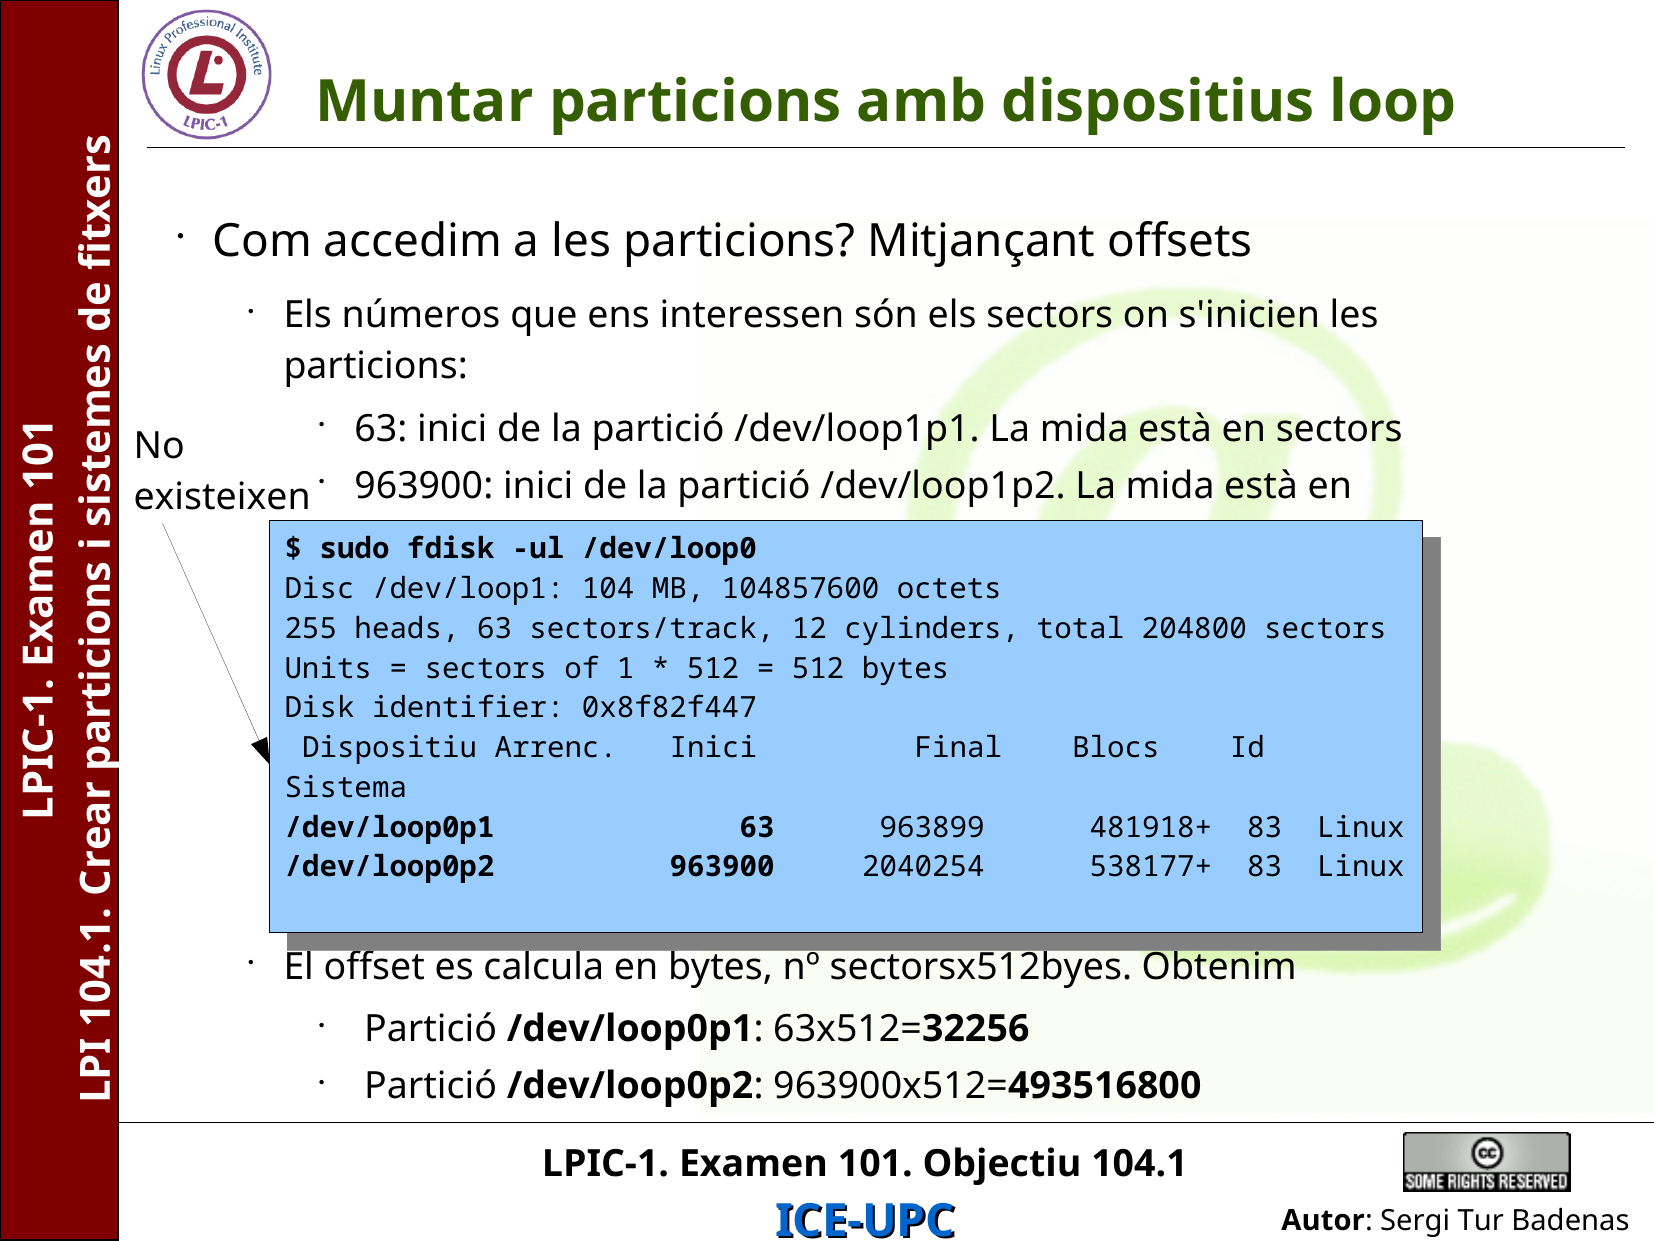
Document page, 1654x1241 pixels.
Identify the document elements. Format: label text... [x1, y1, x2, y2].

title Muntar particions amb dispositius loop [141, 56, 1630, 141]
picture [700, 217, 1654, 1113]
text_box $ sudo fdisk -ul /dev/loop0 Disc /dev/loop1: 104 MB, 104857600 octets 255 heads, 63 sectors/track, 12 cylinders, total 204800 sectors Units = sectors of 1 * 512 = 512 bytes Disk identifier: 0x8f82f447 Dispositiu Arrenc. Inici Final Blocs Id Sistema /dev/loop0p1 63 963899 481918+ 83 Linux /dev/loop0p2 963900 2040254 538177+ 83 Linux [269, 520, 1423, 828]
list Com accedim a les particions? Mitjançant offsets Els números que ens interessen són els sectors on s'inicien les particions: 63: inici de la partició /dev/loop1p1. La mida està en sectors 963900: inici de la partició /dev/loop1p2. La mida està en sectors. El offset es calcula en bytes, nº sectorsx512byes. Obtenim Partició /dev/loop0p1: 63x512=32256 Partició /dev/loop0p2: 963900x512=493516800 [0, 207, 1489, 1095]
picture [135, 5, 277, 142]
text_box No existeixen [118, 410, 315, 524]
picture [1403, 1132, 1571, 1192]
